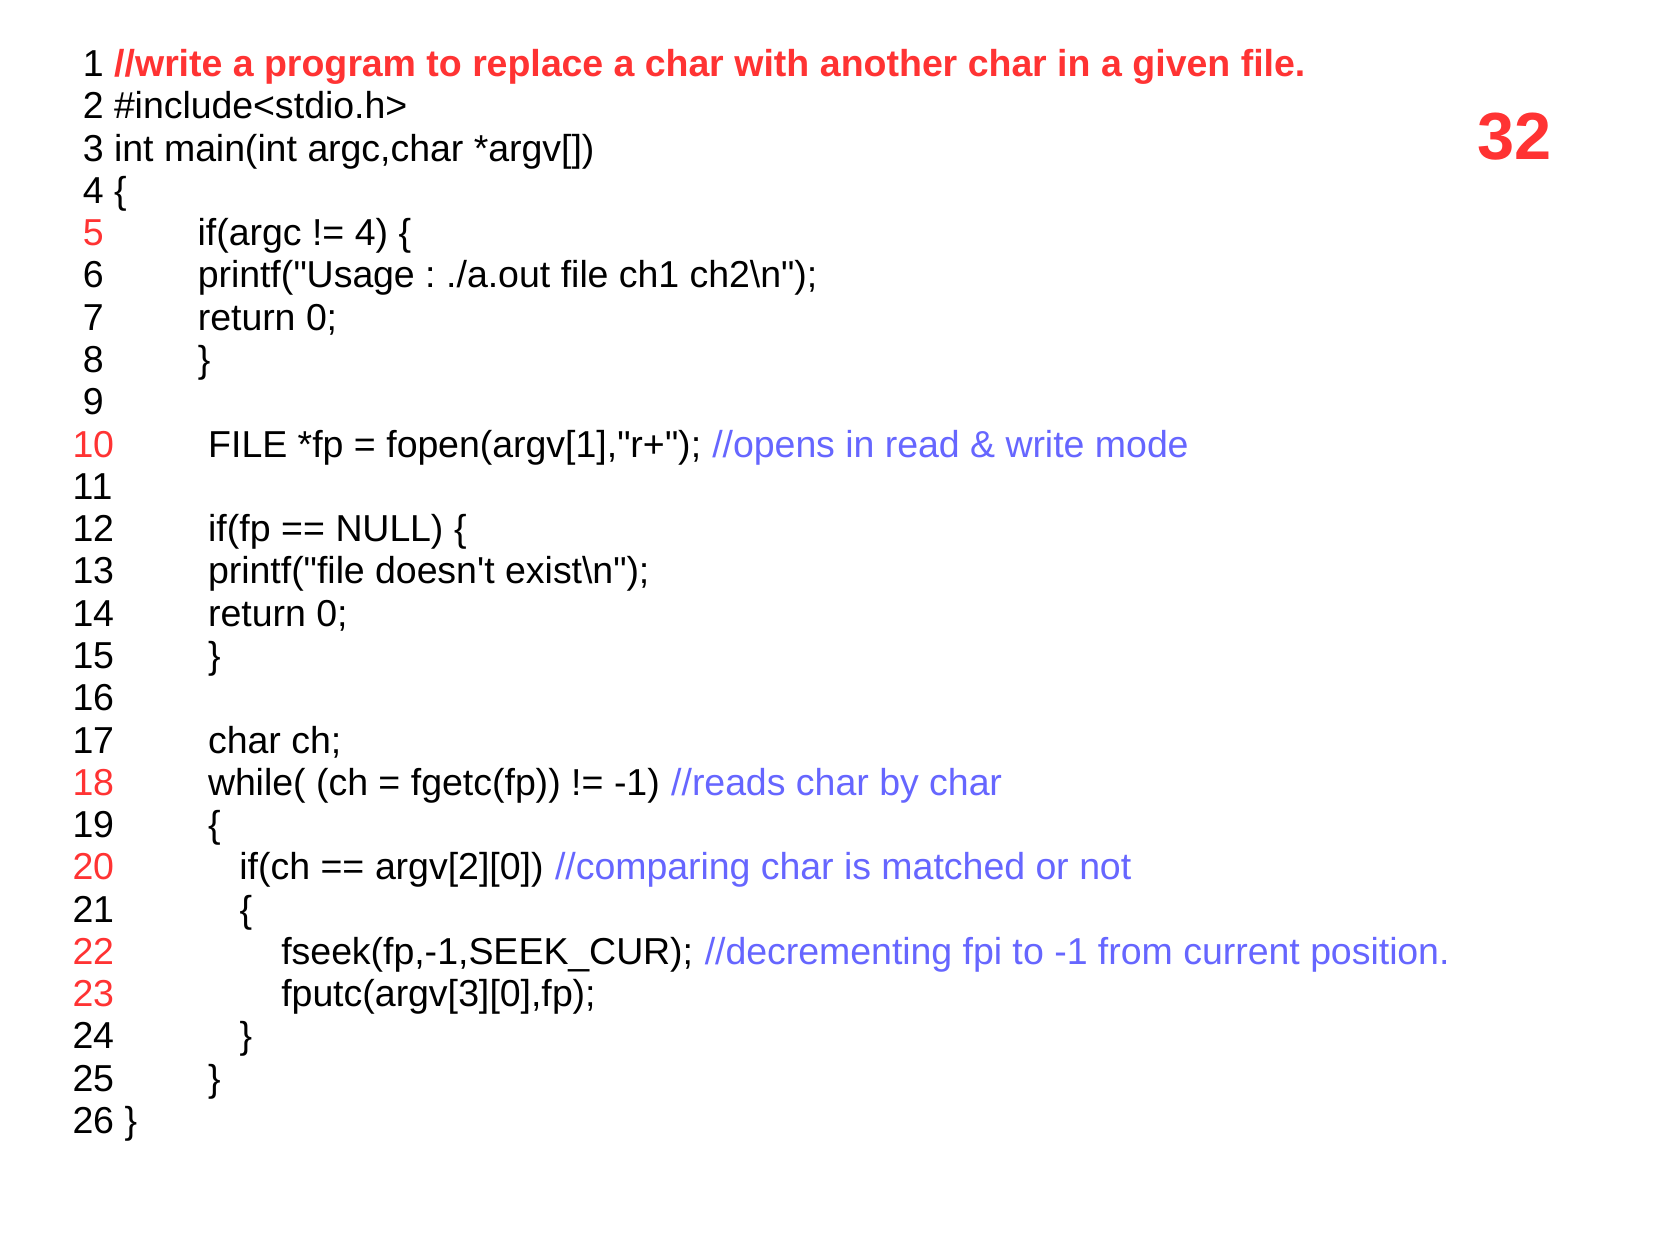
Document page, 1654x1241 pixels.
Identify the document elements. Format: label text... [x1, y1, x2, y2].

text_box 1 //write a program to replace a char with another char in a given file. 2 #include<stdio.h> 3 int main(int argc,char *argv[]) 4 { 5 if(argc != 4) { 6 printf("Usage : ./a.out file ch1 ch2\n"); 7 return 0; 8 } 9 10 FILE *fp = fopen(argv[1],"r+"); //opens in read & write mode 11 12 if(fp == NULL) { 13 printf("file doesn't exist\n"); 14 return 0; 15 } 16 17 char ch; 18 while( (ch = fgetc(fp)) != -1) //reads char by char 19 { 20 if(ch == argv[2][0]) //comparing char is matched or not 21 { 22 fseek(fp,-1,SEEK_CUR); //decrementing fpi to -1 from current position. 23 fputc(argv[3][0],fp); 24 } 25 } 26 } [47, 35, 1583, 1193]
text_box 32 [1462, 92, 1567, 188]
